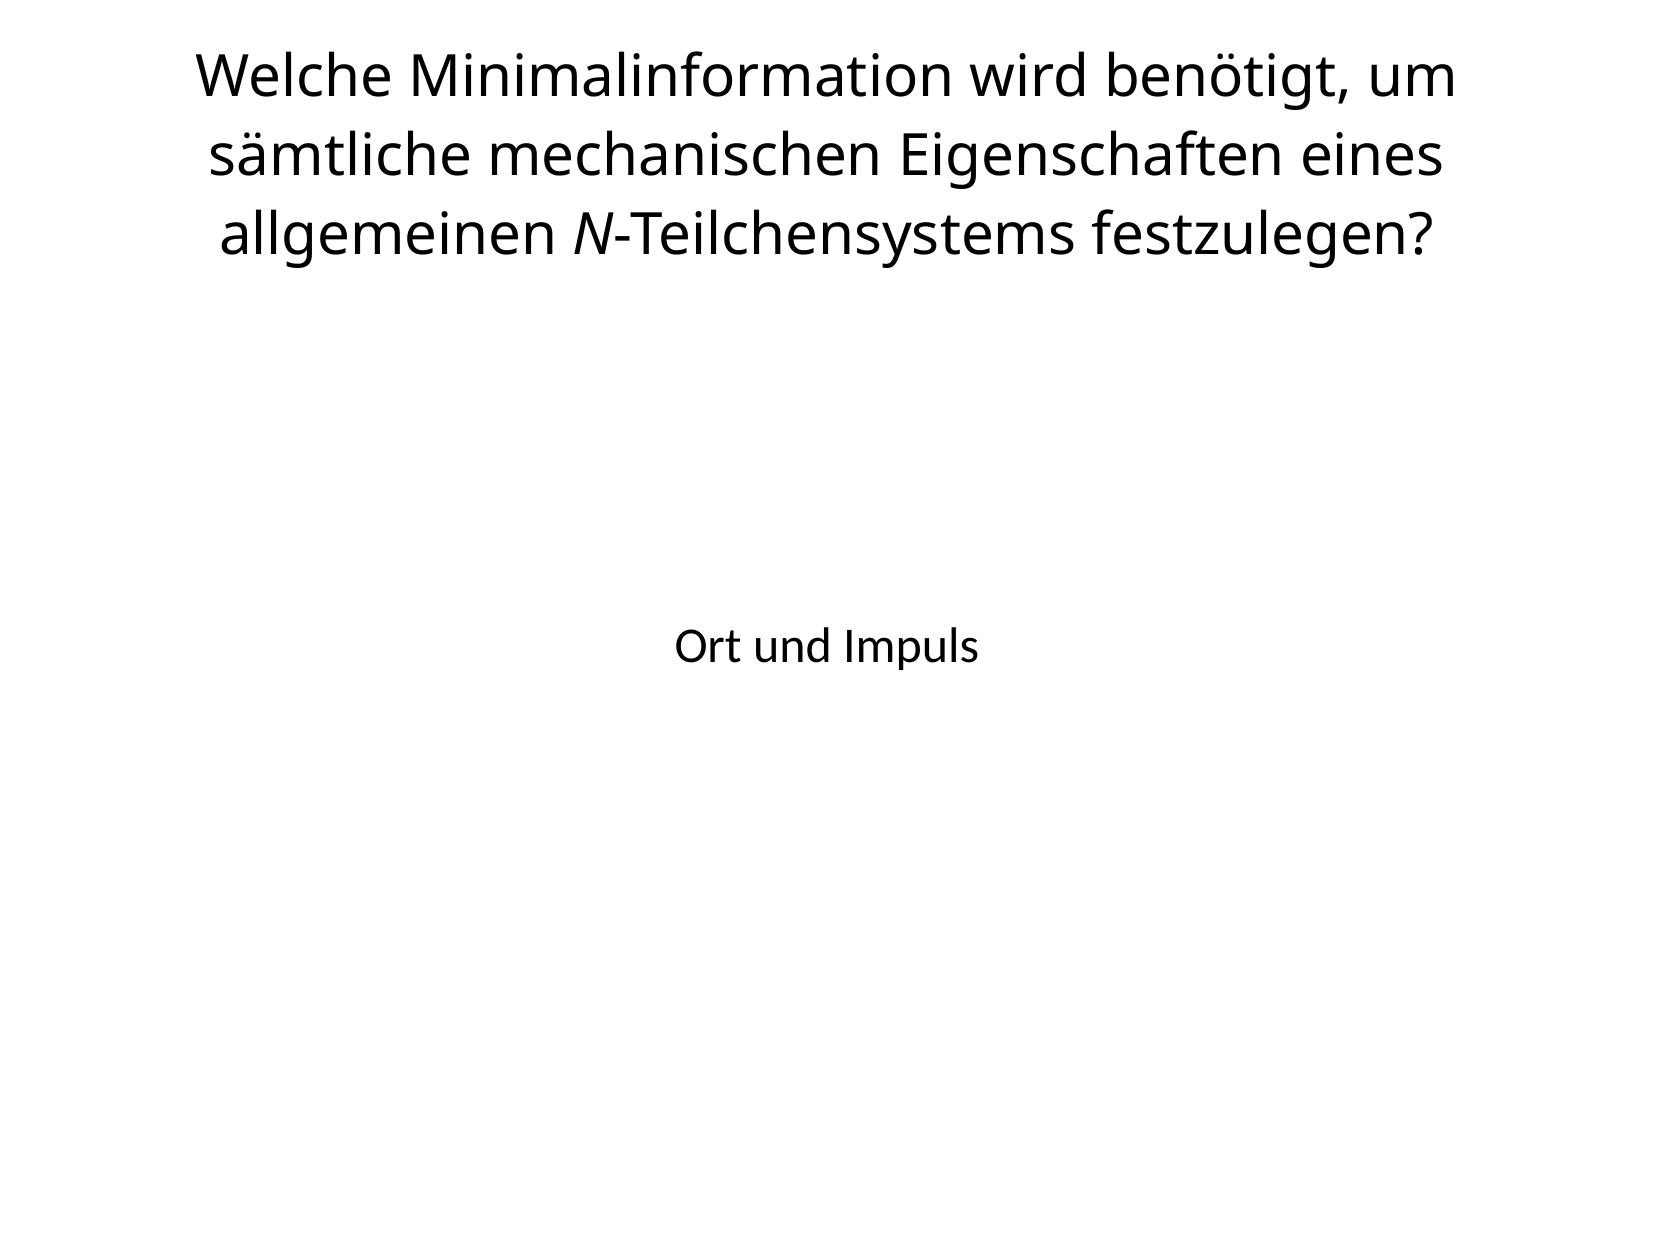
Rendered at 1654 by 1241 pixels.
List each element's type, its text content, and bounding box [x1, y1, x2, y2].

title Welche Minimalinformation wird benötigt, um sämtliche mechanischen Eigenschaften eines allgemeinen N-Teilchensystems festzulegen? [82, 13, 1571, 290]
subtitle Ort und Impuls [82, 290, 1571, 1010]
